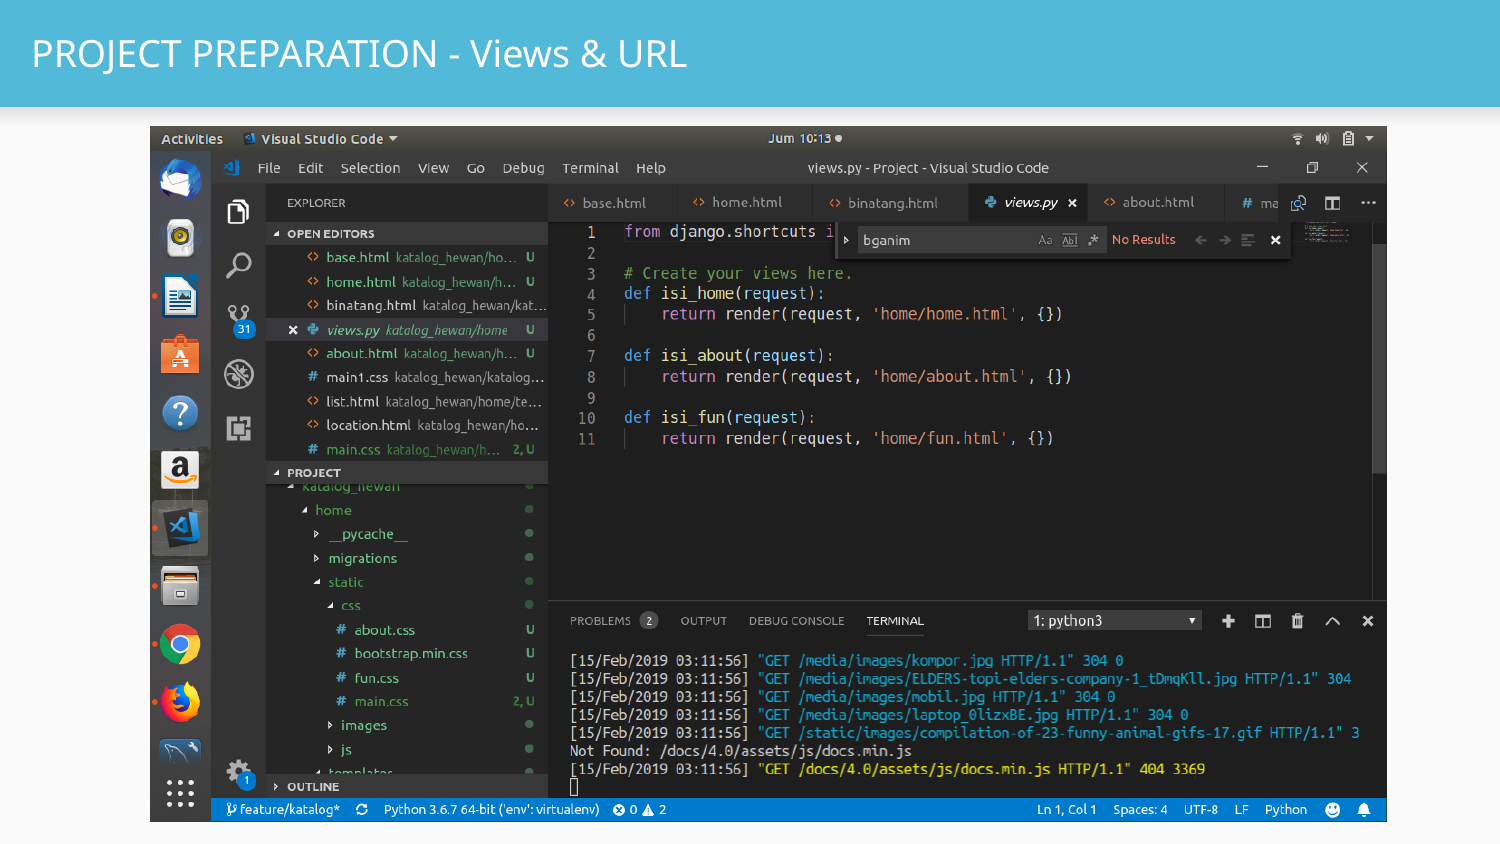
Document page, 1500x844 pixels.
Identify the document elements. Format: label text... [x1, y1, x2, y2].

title PROJECT PREPARATION - Views & URL [16, 2, 1464, 102]
picture [150, 126, 1387, 822]
